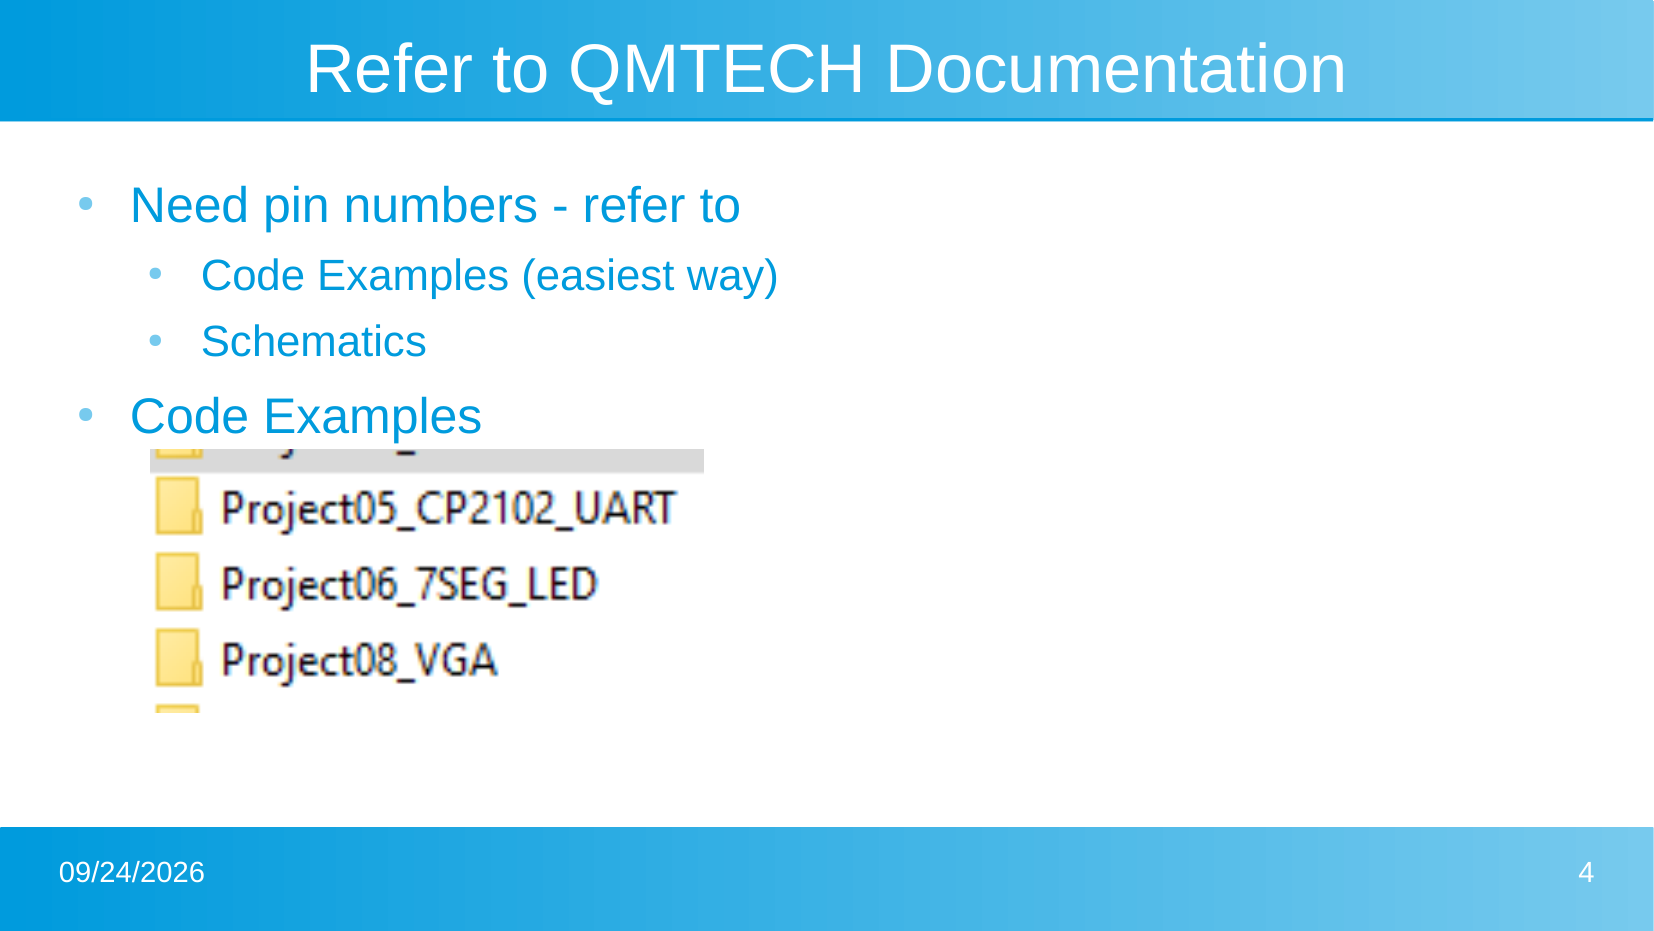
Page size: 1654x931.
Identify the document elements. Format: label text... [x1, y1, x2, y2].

title Refer to QMTECH Documentation [59, 29, 1595, 108]
picture [150, 449, 704, 713]
list Need pin numbers - refer to Code Examples (easiest way) Schematics Code Examples [59, 177, 1595, 488]
